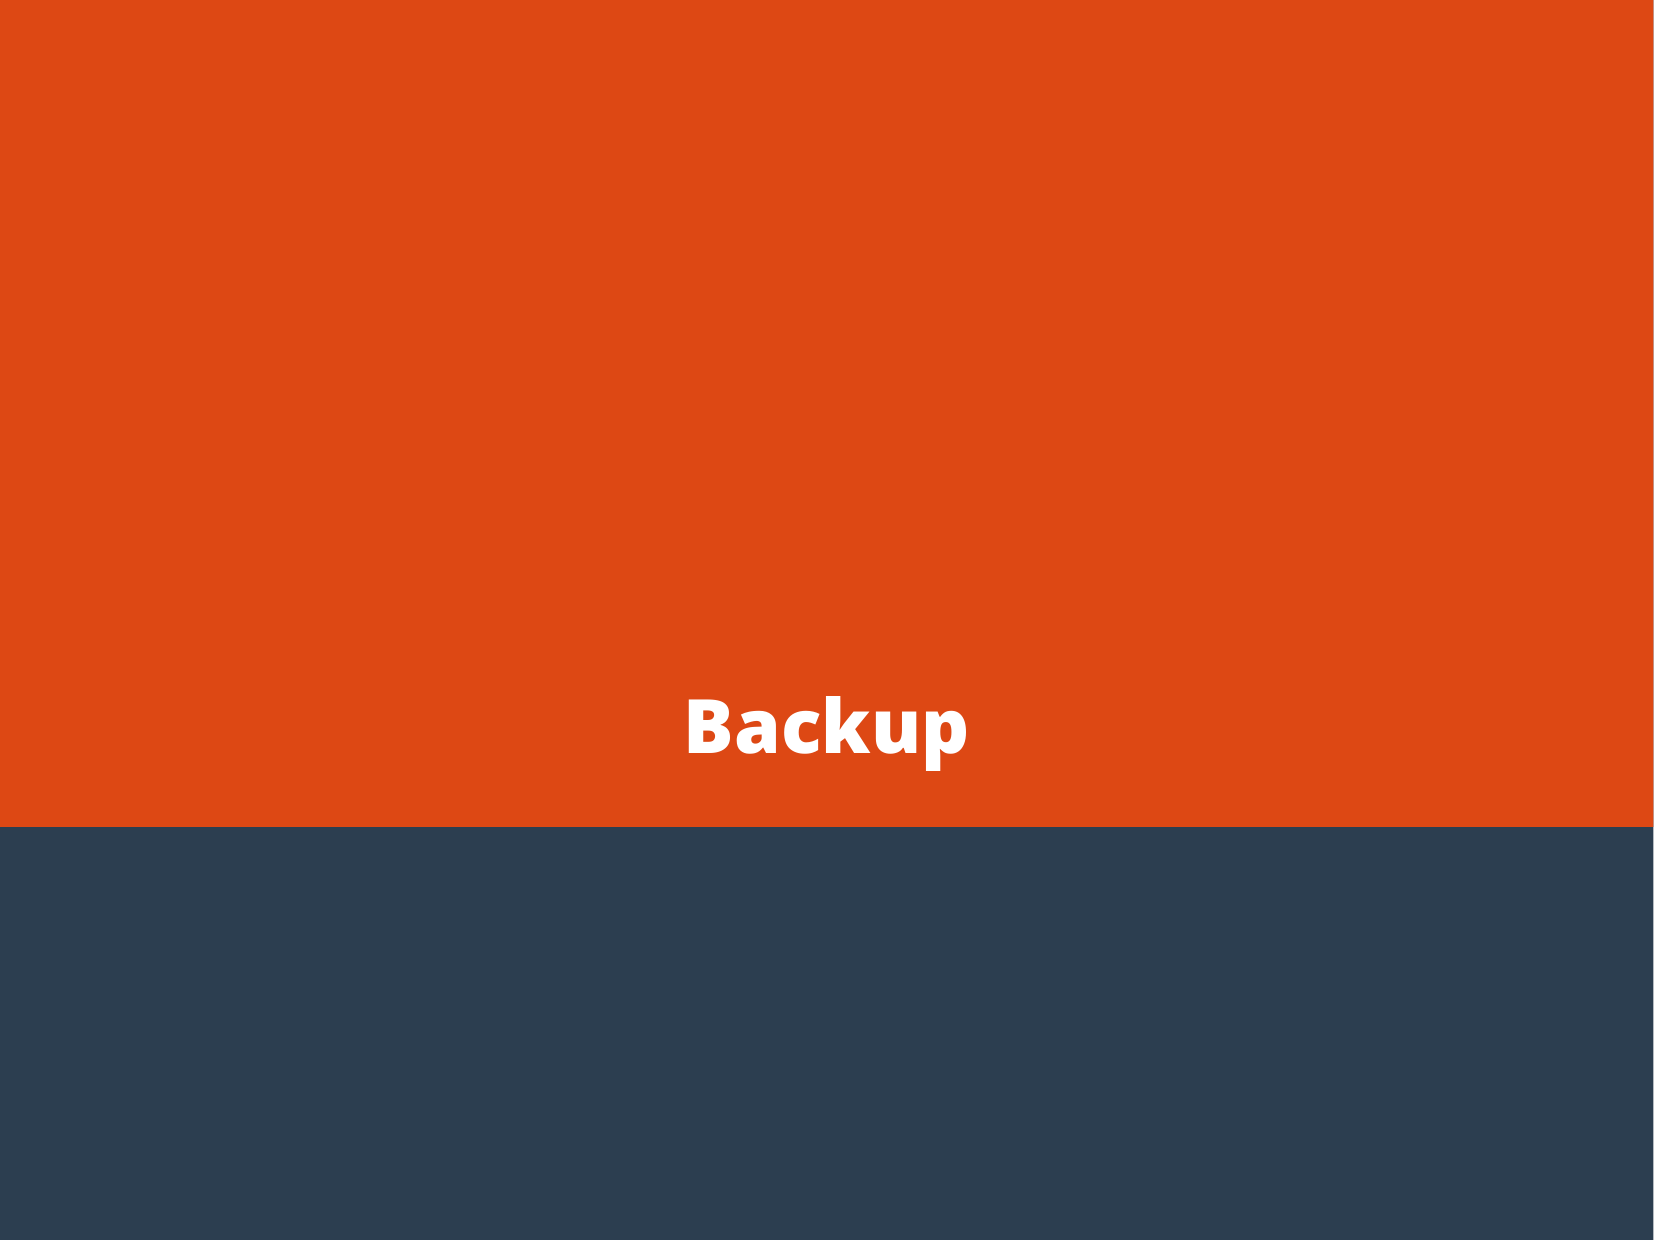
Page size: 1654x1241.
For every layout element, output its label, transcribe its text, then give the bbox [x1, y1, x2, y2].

title Backup [59, 620, 1595, 778]
